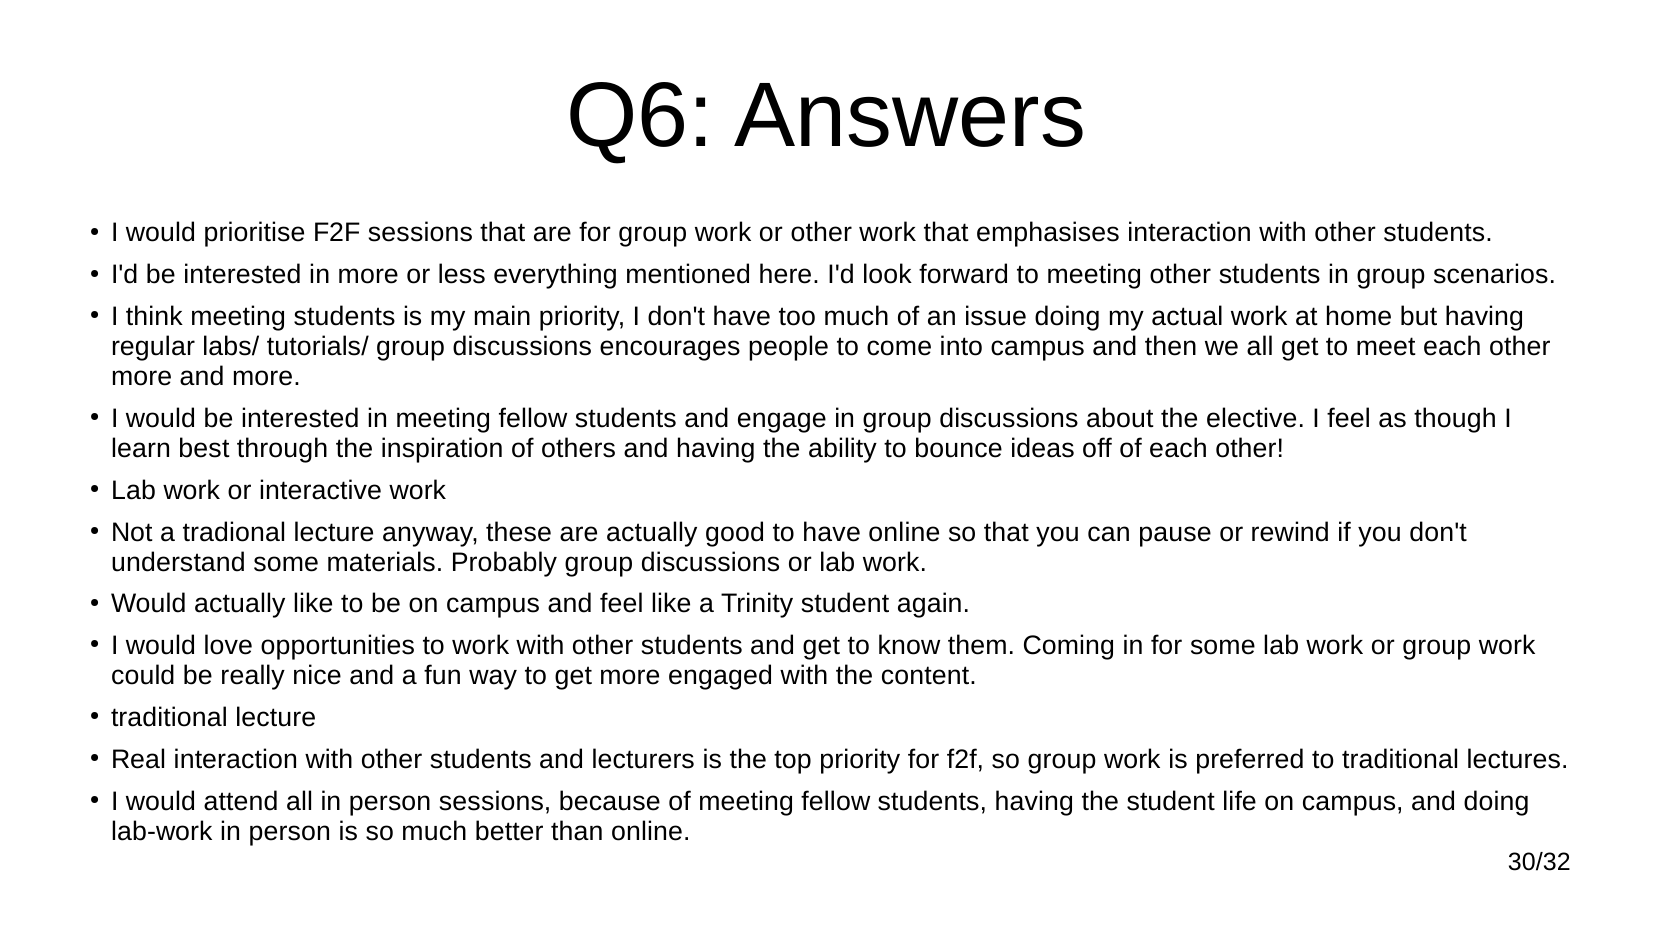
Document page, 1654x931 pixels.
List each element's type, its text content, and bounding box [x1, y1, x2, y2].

list I would prioritise F2F sessions that are for group work or other work that emphasises interaction with other students. I'd be interested in more or less everything mentioned here. I'd look forward to meeting other students in group scenarios. I think meeting students is my main priority, I don't have too much of an issue doing my actual work at home but having regular labs/ tutorials/ group discussions encourages people to come into campus and then we all get to meet each other more and more. I would be interested in meeting fellow students and engage in group discussions about the elective. I feel as though I learn best through the inspiration of others and having the ability to bounce ideas off of each other! Lab work or interactive work Not a tradional lecture anyway, these are actually good to have online so that you can pause or rewind if you don't understand some materials. Probably group discussions or lab work. Would actually like to be on campus and feel like a Trinity student again. I would love opportunities to work with other students and get to know them. Coming in for some lab work or group work could be really nice and a fun way to get more engaged with the content. traditional lecture Real interaction with other students and lecturers is the top priority for f2f, so group work is preferred to traditional lectures. I would attend all in person sessions, because of meeting fellow students, having the student life on campus, and doing lab-work in person is so much better than online. [82, 217, 1571, 886]
title Q6: Answers [82, 37, 1571, 193]
